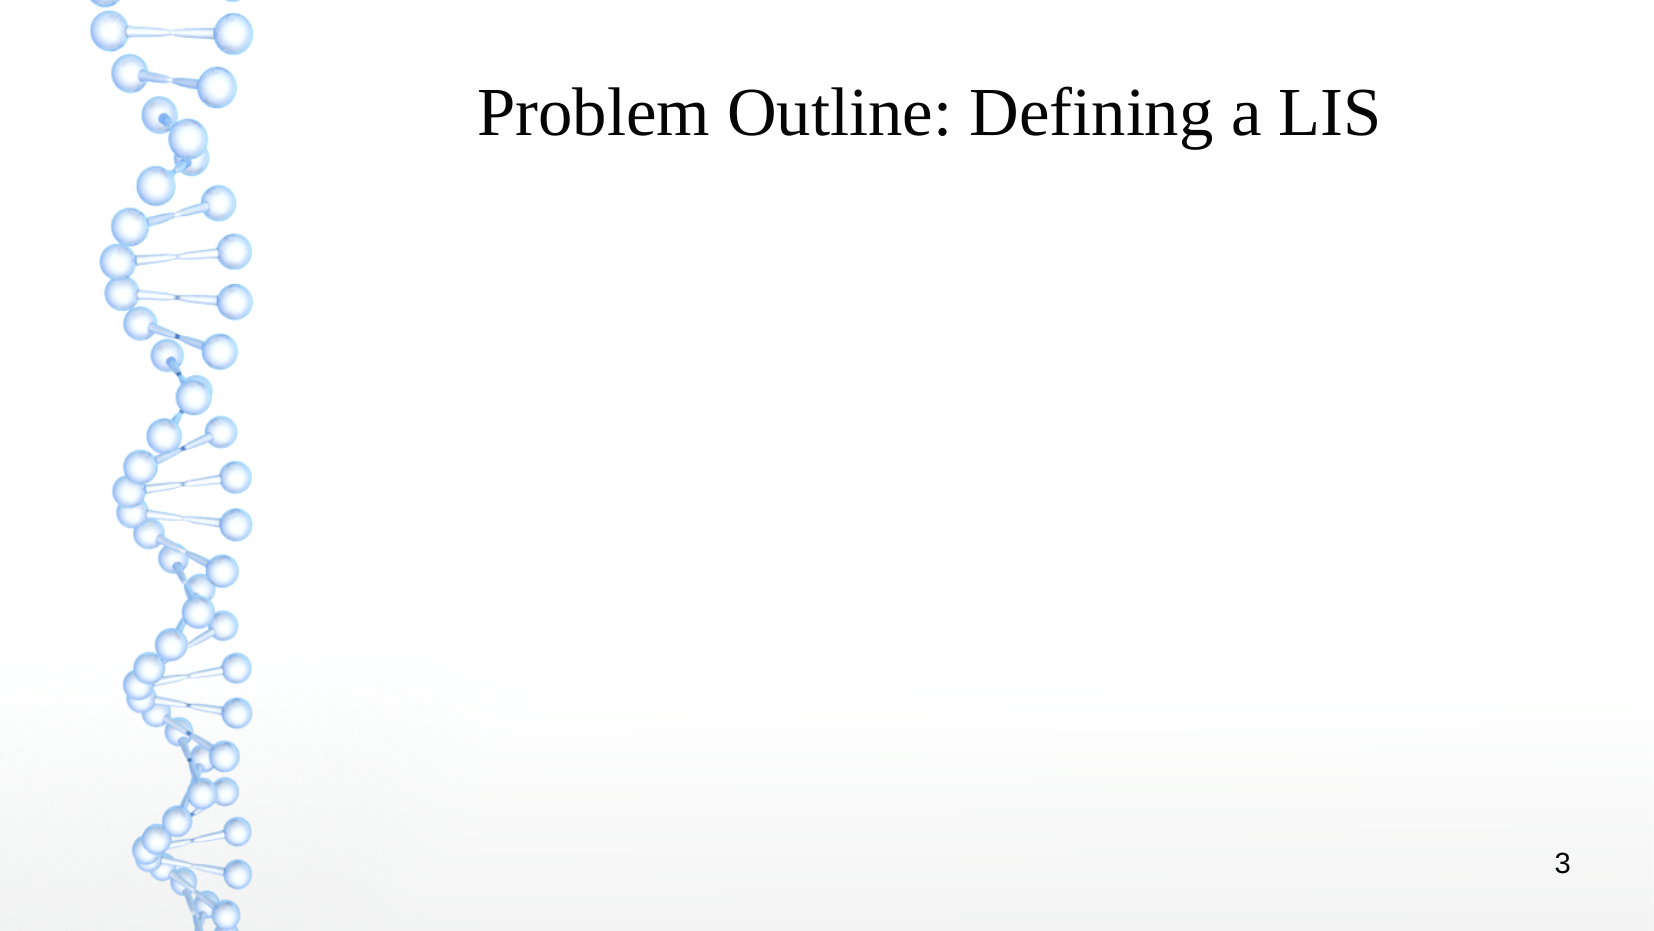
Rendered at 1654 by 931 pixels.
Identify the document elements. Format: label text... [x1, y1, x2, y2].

picture [0, 0, 1654, 931]
title Problem Outline: Defining a LIS [265, 35, 1595, 189]
